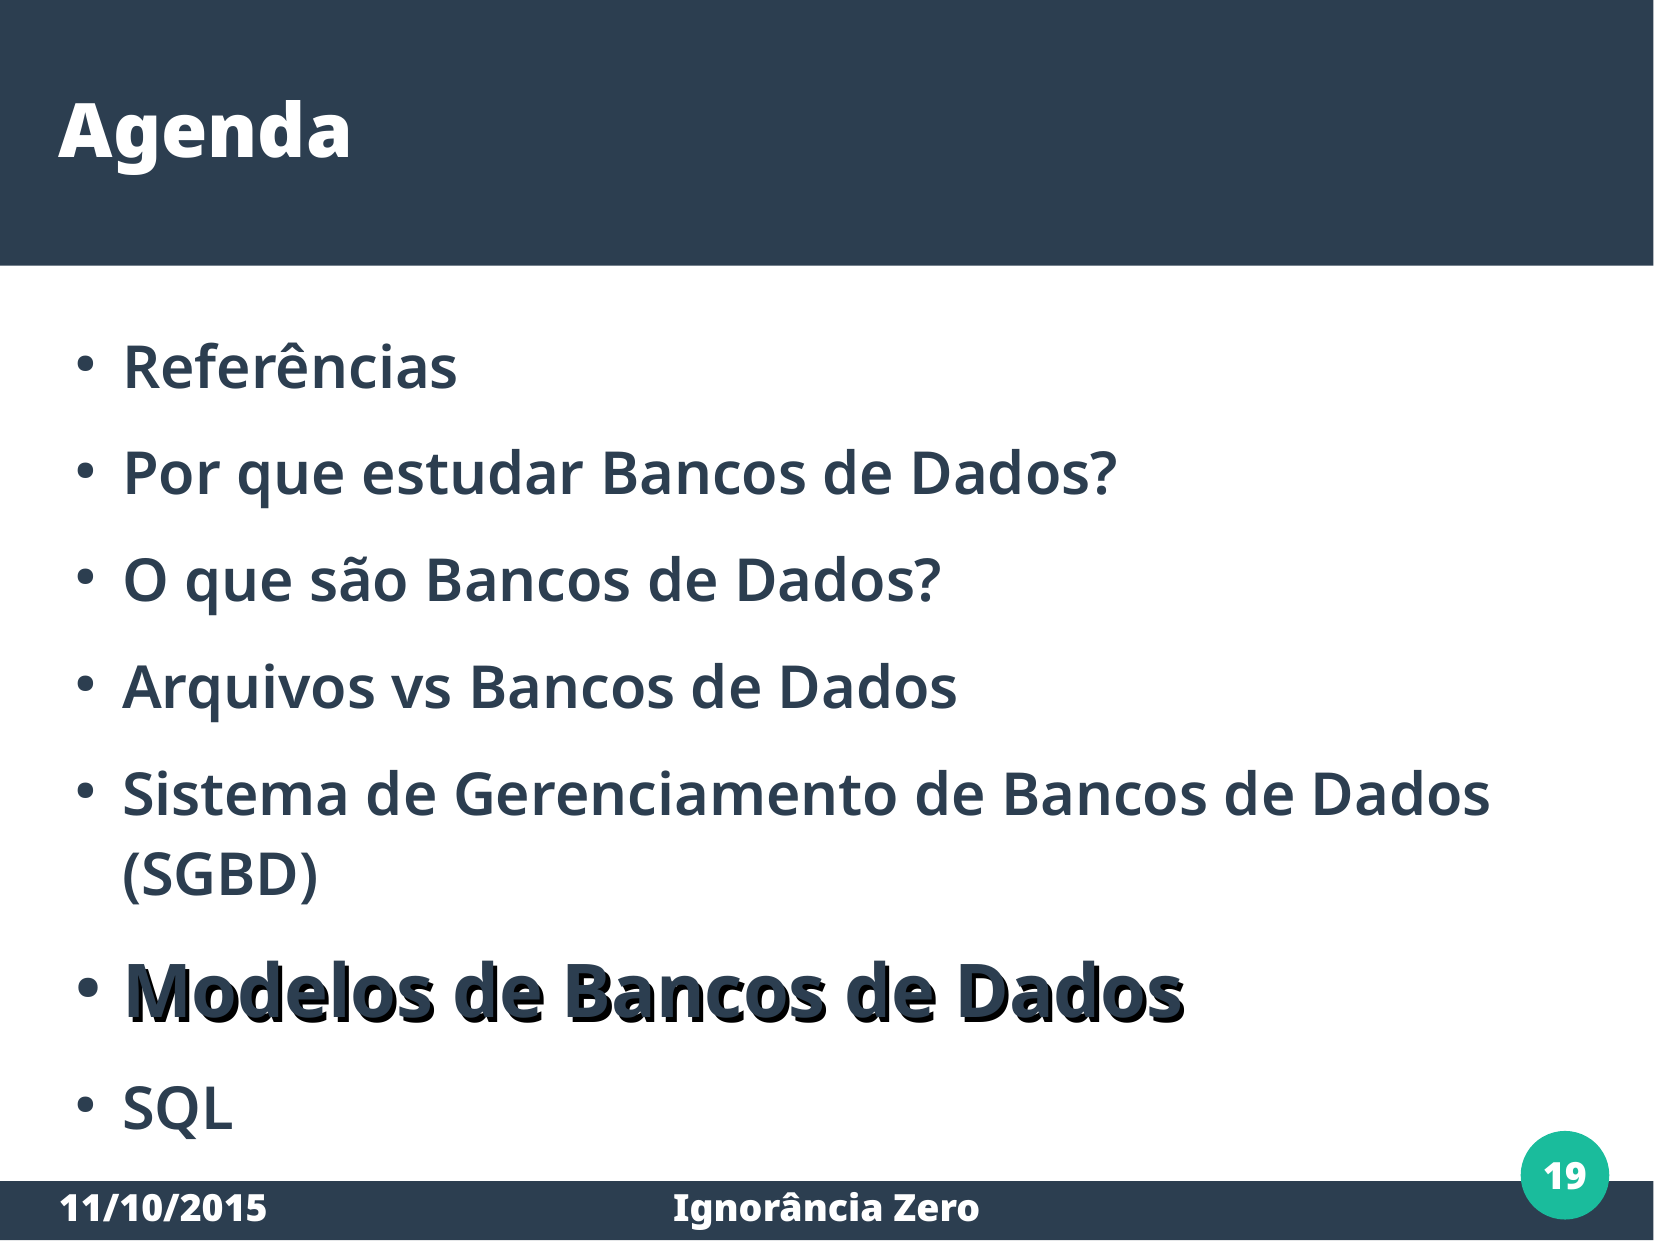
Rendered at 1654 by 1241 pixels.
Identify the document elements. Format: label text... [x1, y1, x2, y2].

title Agenda [59, 49, 1595, 207]
list Referências Por que estudar Bancos de Dados? O que são Bancos de Dados? Arquivos vs Bancos de Dados Sistema de Gerenciamento de Bancos de Dados (SGBD) Modelos de Bancos de Dados SQL [59, 324, 1595, 1152]
